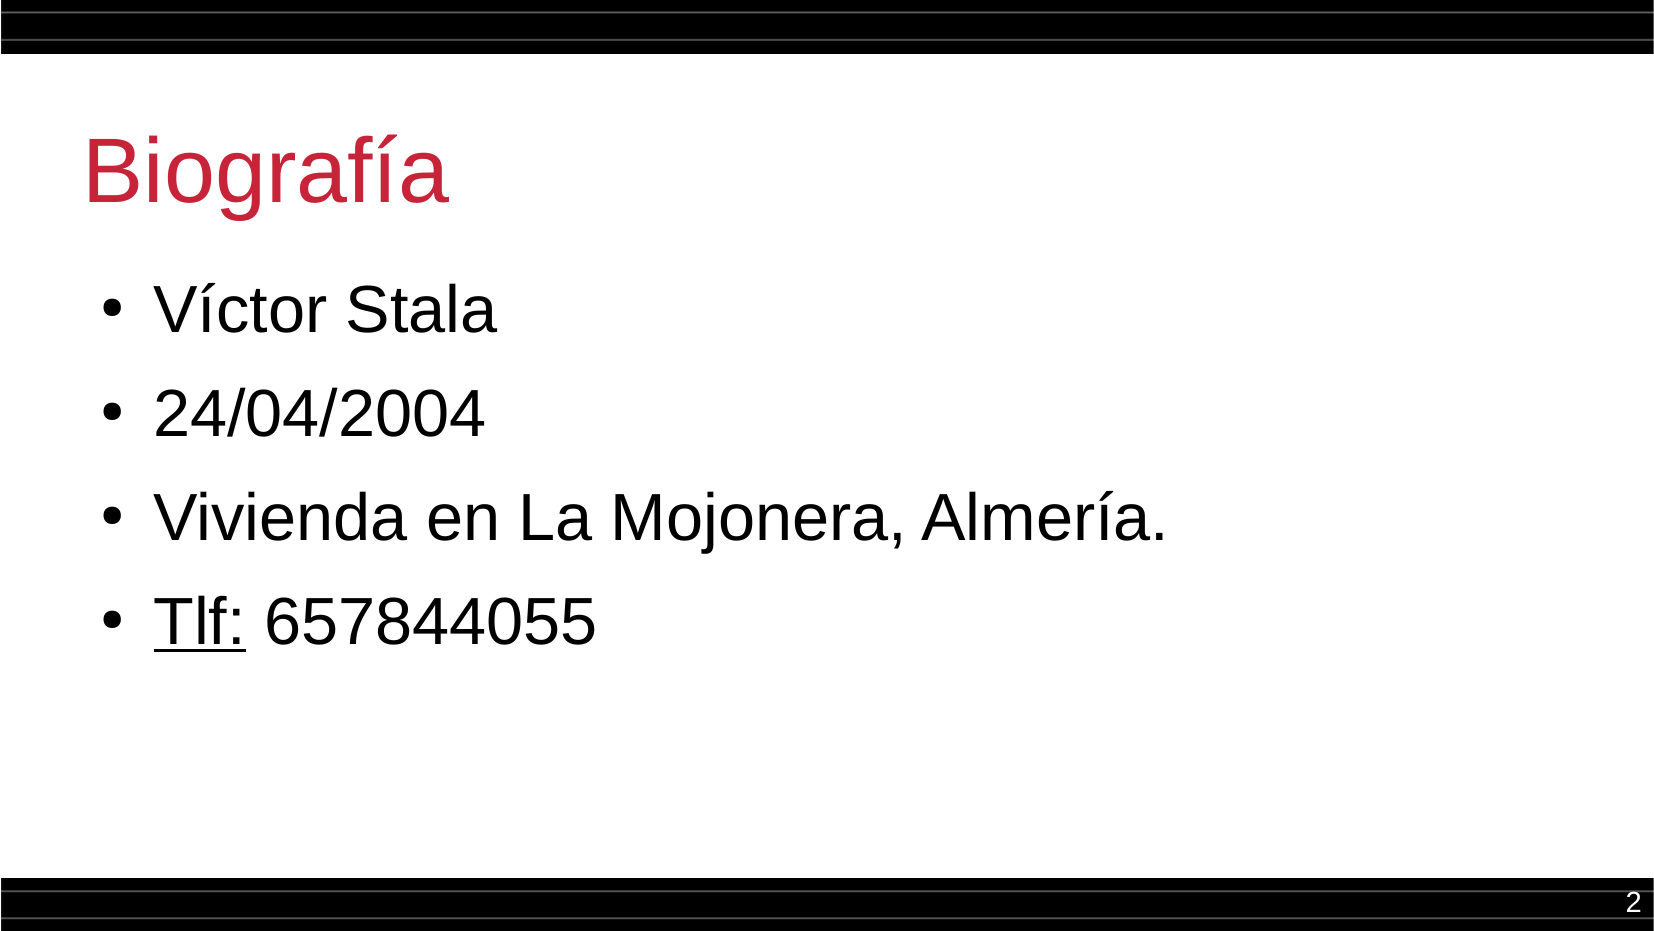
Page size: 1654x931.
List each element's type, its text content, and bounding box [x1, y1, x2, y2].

list Víctor Stala 24/04/2004 Vivienda en La Mojonera, Almería. Tlf: 657844055 [82, 271, 1571, 851]
picture [1, 0, 1654, 54]
title Biografía [82, 92, 1571, 249]
picture [1, 878, 1654, 931]
